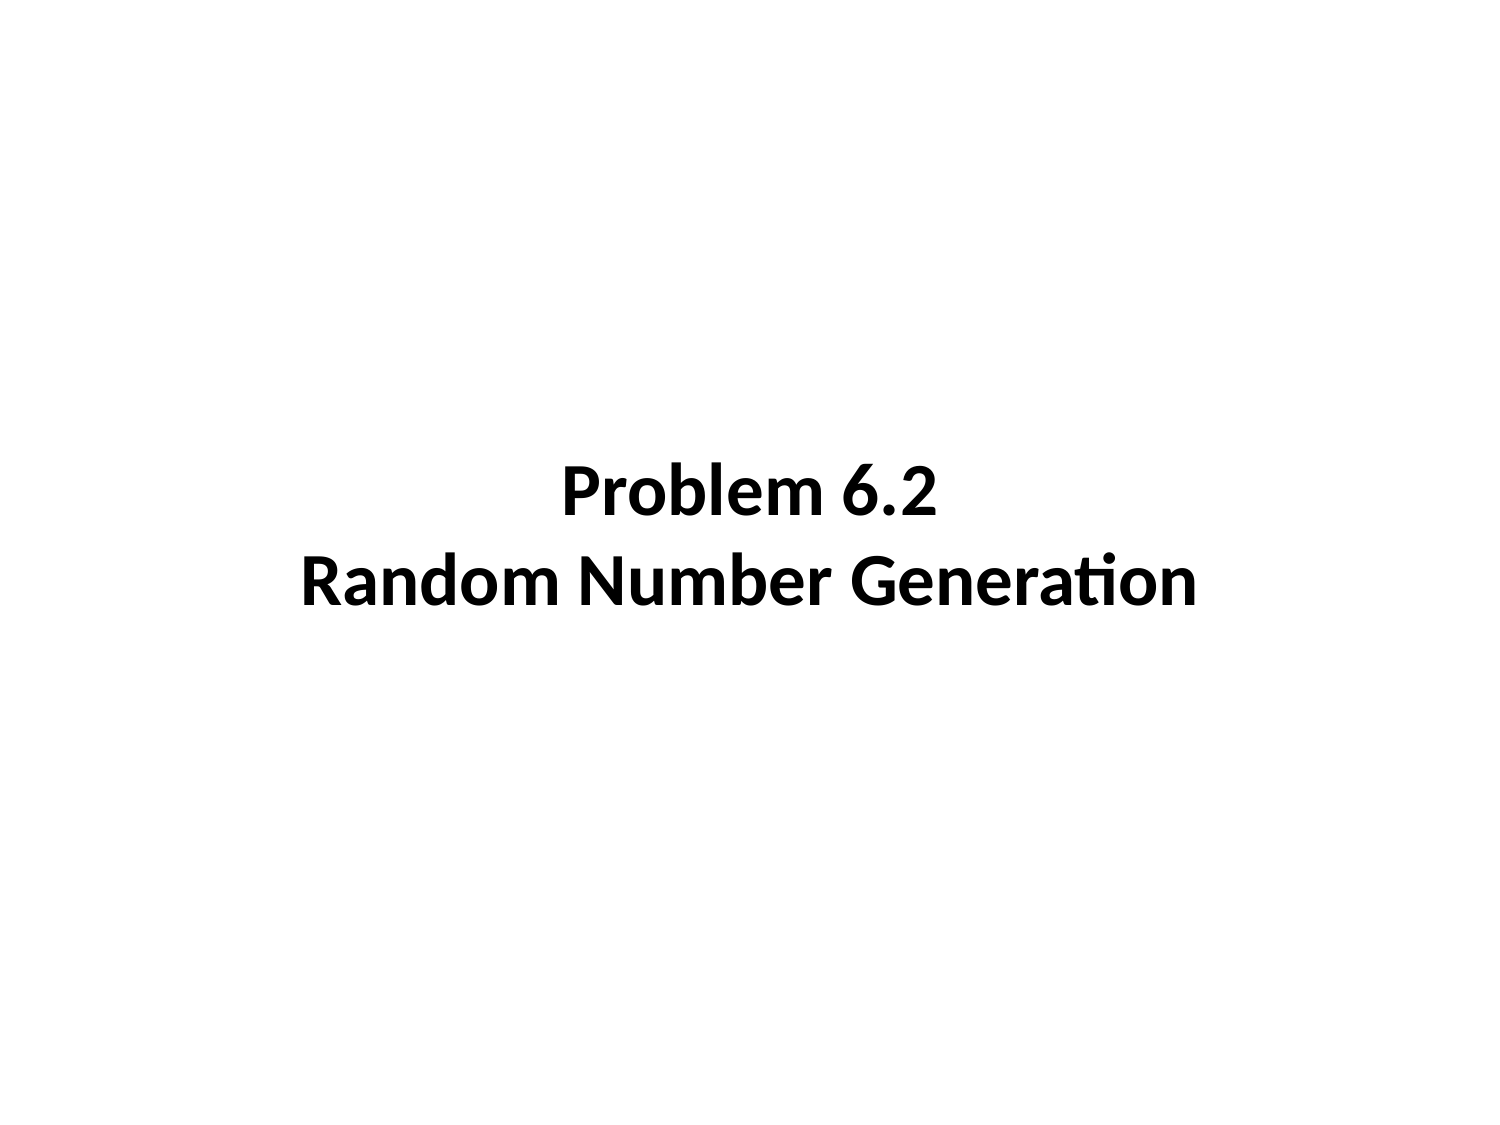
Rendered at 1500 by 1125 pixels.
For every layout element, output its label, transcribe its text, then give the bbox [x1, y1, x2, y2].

text_box Problem 6.2 Random Number Generation [0, 432, 1500, 628]
